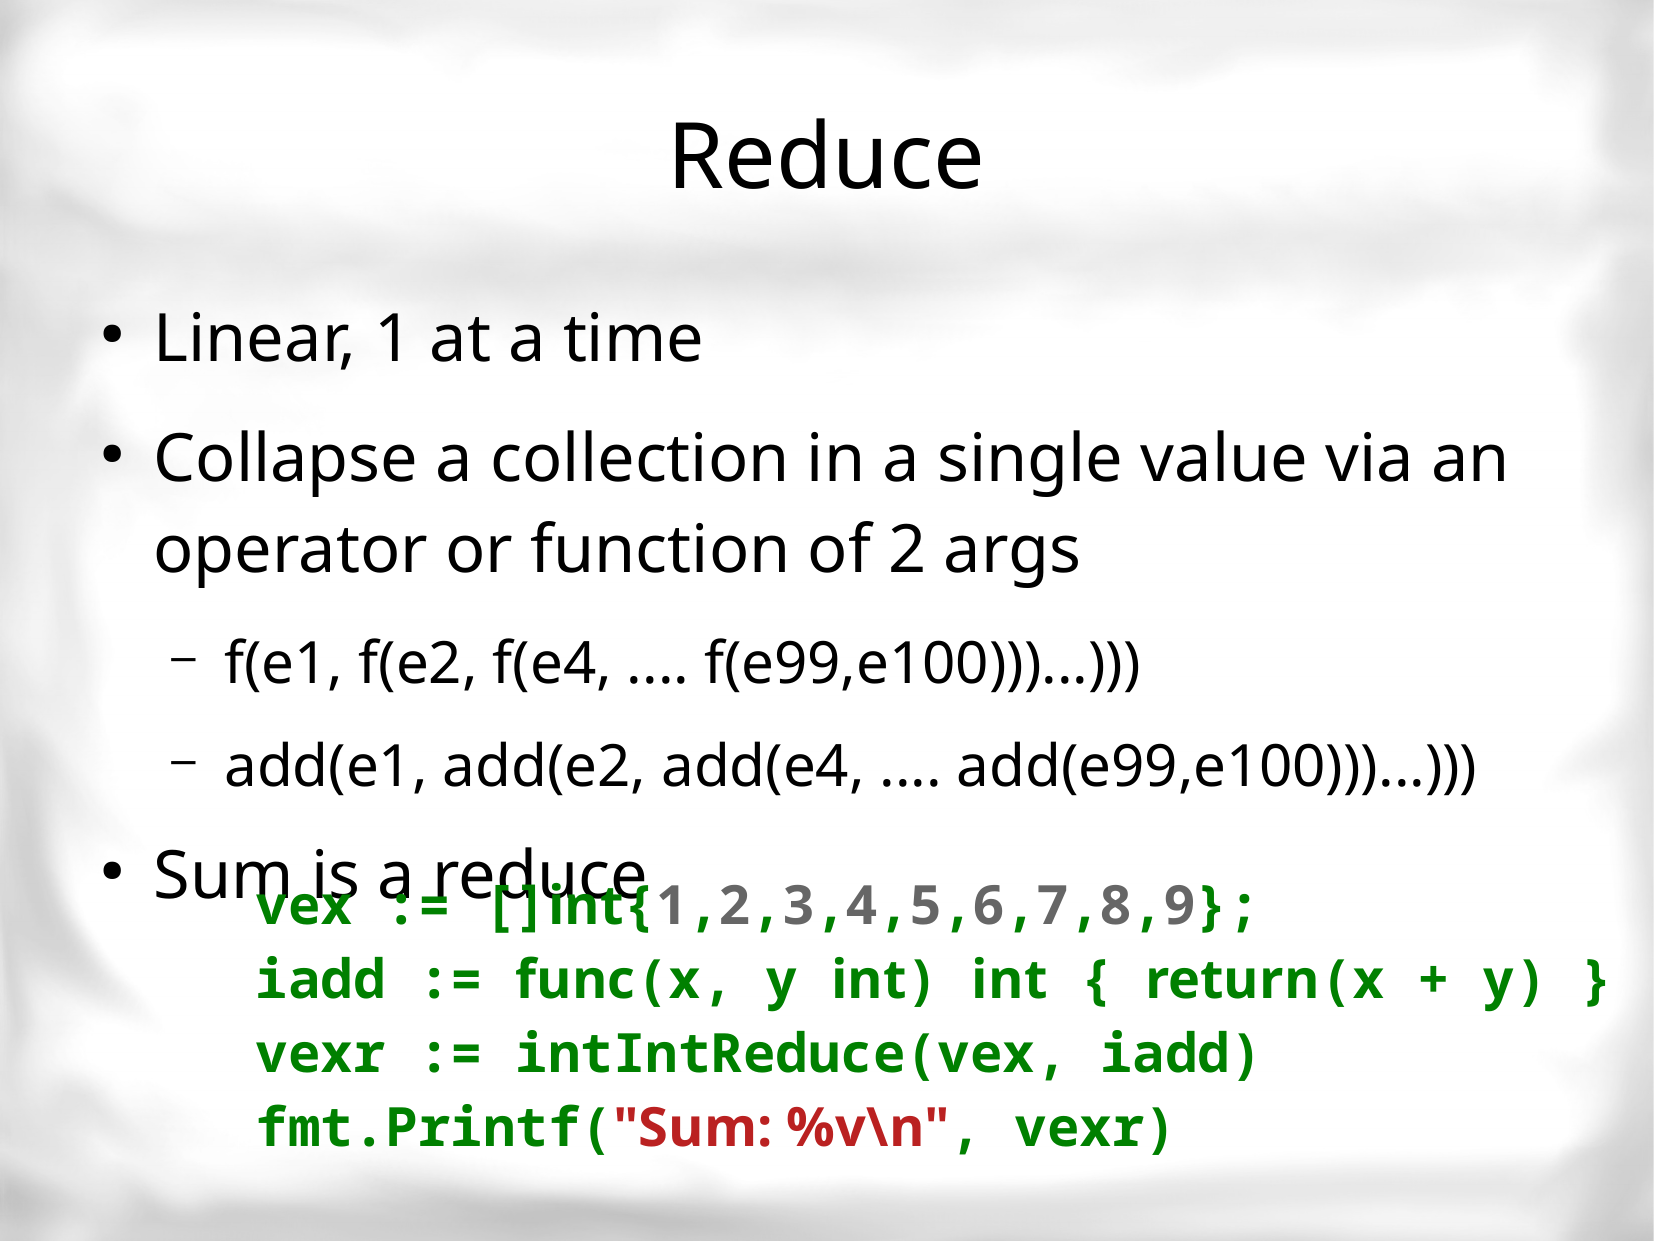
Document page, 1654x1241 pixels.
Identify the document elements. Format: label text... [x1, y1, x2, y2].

list Linear, 1 at a time Collapse a collection in a single value via an operator or function of 2 args f(e1, f(e2, f(e4, .... f(e99,e100)))...))) add(e1, add(e2, add(e4, .... add(e99,e100)))...))) Sum is a reduce [82, 290, 1538, 1010]
picture [0, 0, 1654, 1241]
text_box vex := []int{1,2,3,4,5,6,7,8,9}; iadd := func(x, y int) int { return(x + y) } vexr := intIntReduce(vex, iadd) fmt.Printf("Sum: %v\n", vexr) [166, 859, 1526, 1174]
title Reduce [82, 49, 1571, 257]
